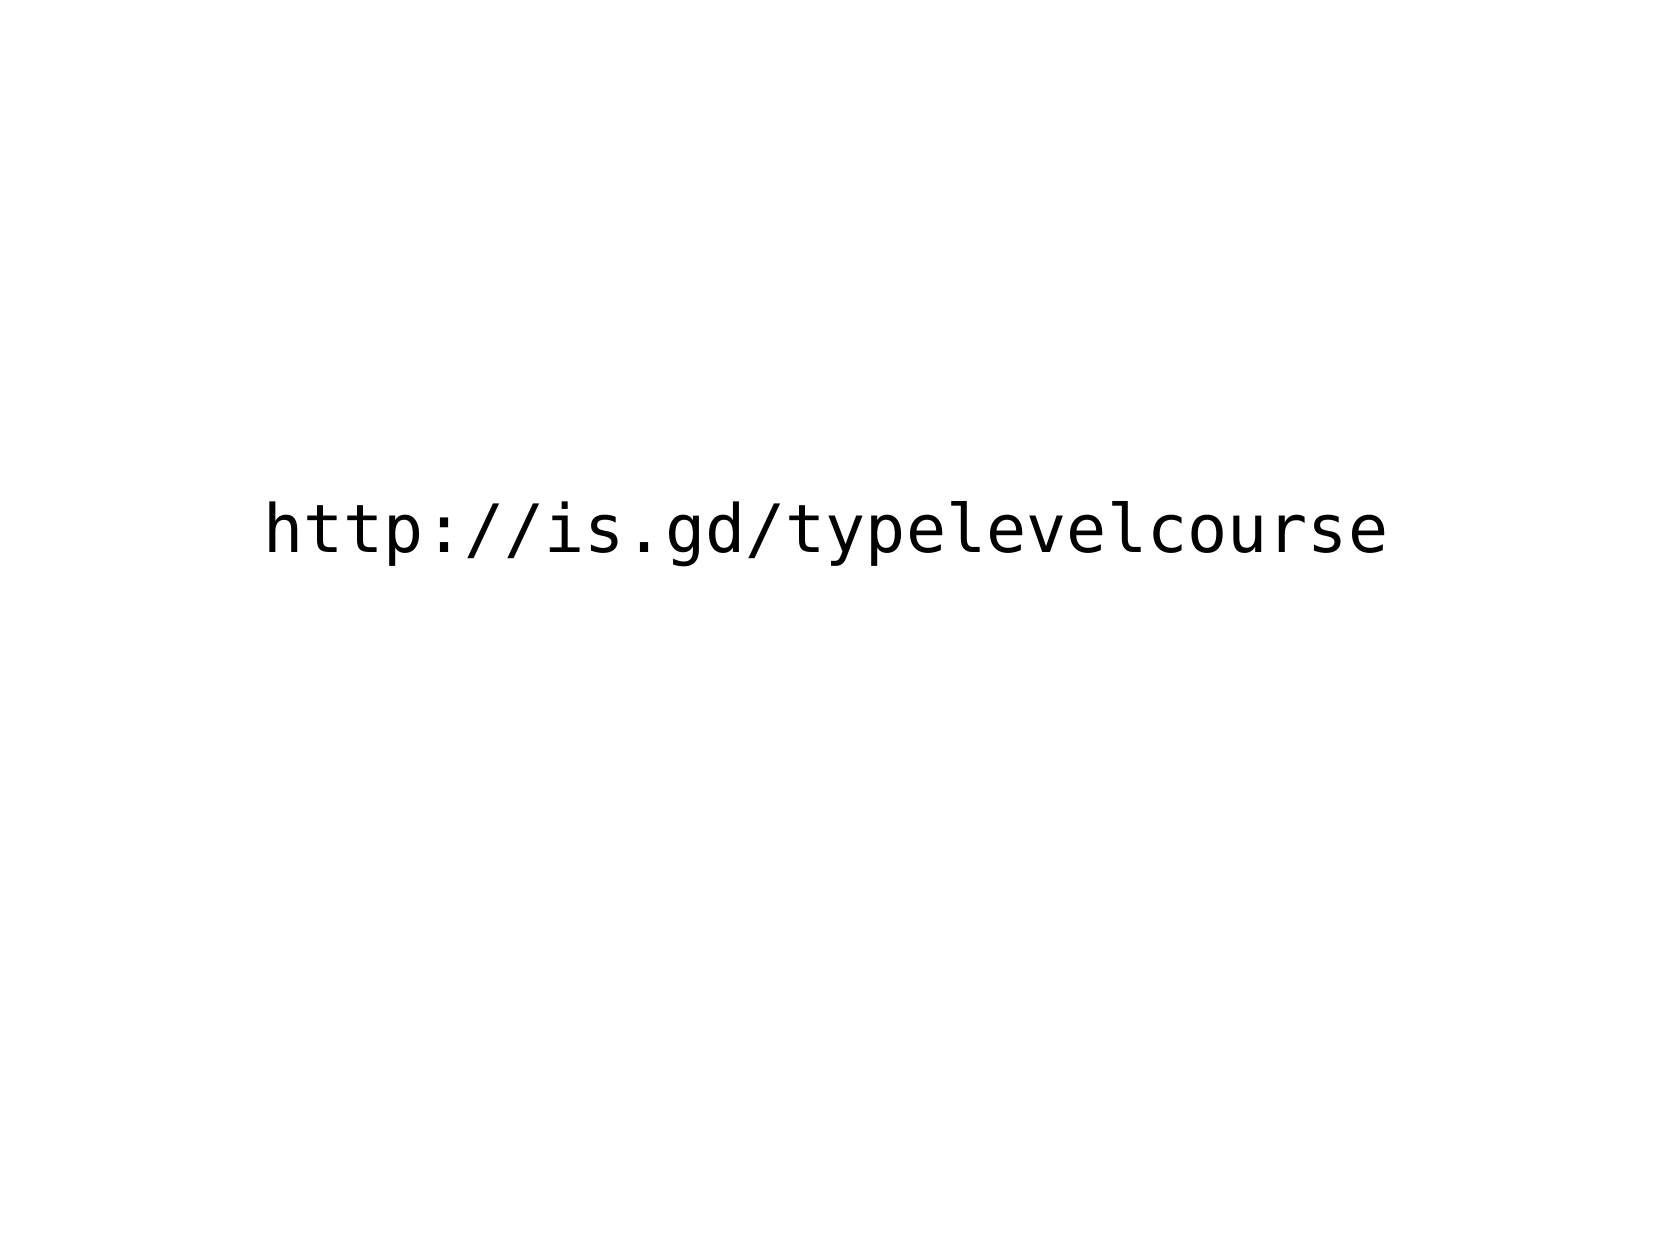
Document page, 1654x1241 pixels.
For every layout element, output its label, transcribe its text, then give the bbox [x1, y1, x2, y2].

subtitle http://is.gd/typelevelcourse [82, 49, 1571, 1010]
